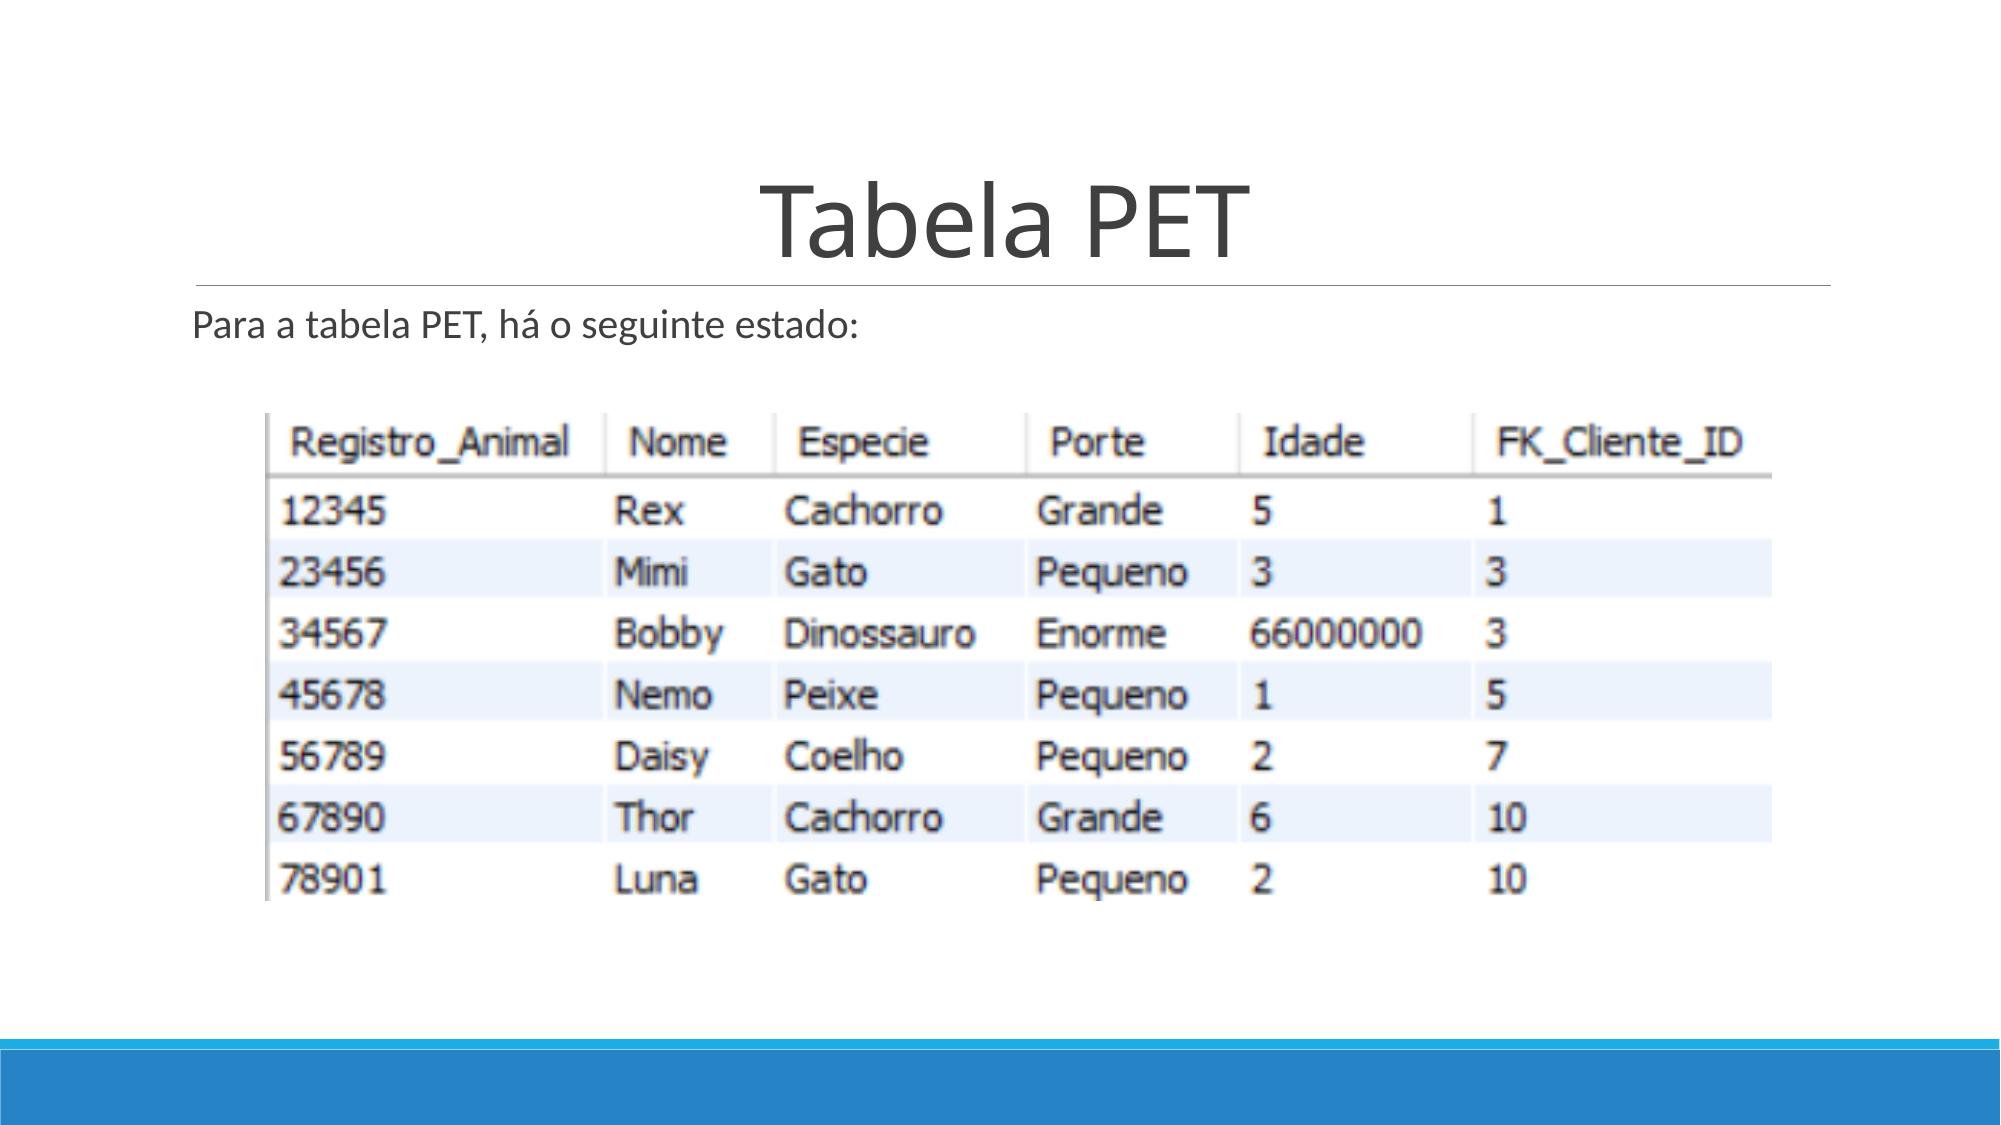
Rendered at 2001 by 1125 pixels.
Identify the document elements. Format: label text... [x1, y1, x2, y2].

list Para a tabela PET, há o seguinte estado: [177, 295, 1828, 956]
title Tabela PET [180, 47, 1830, 285]
picture [265, 413, 1772, 901]
